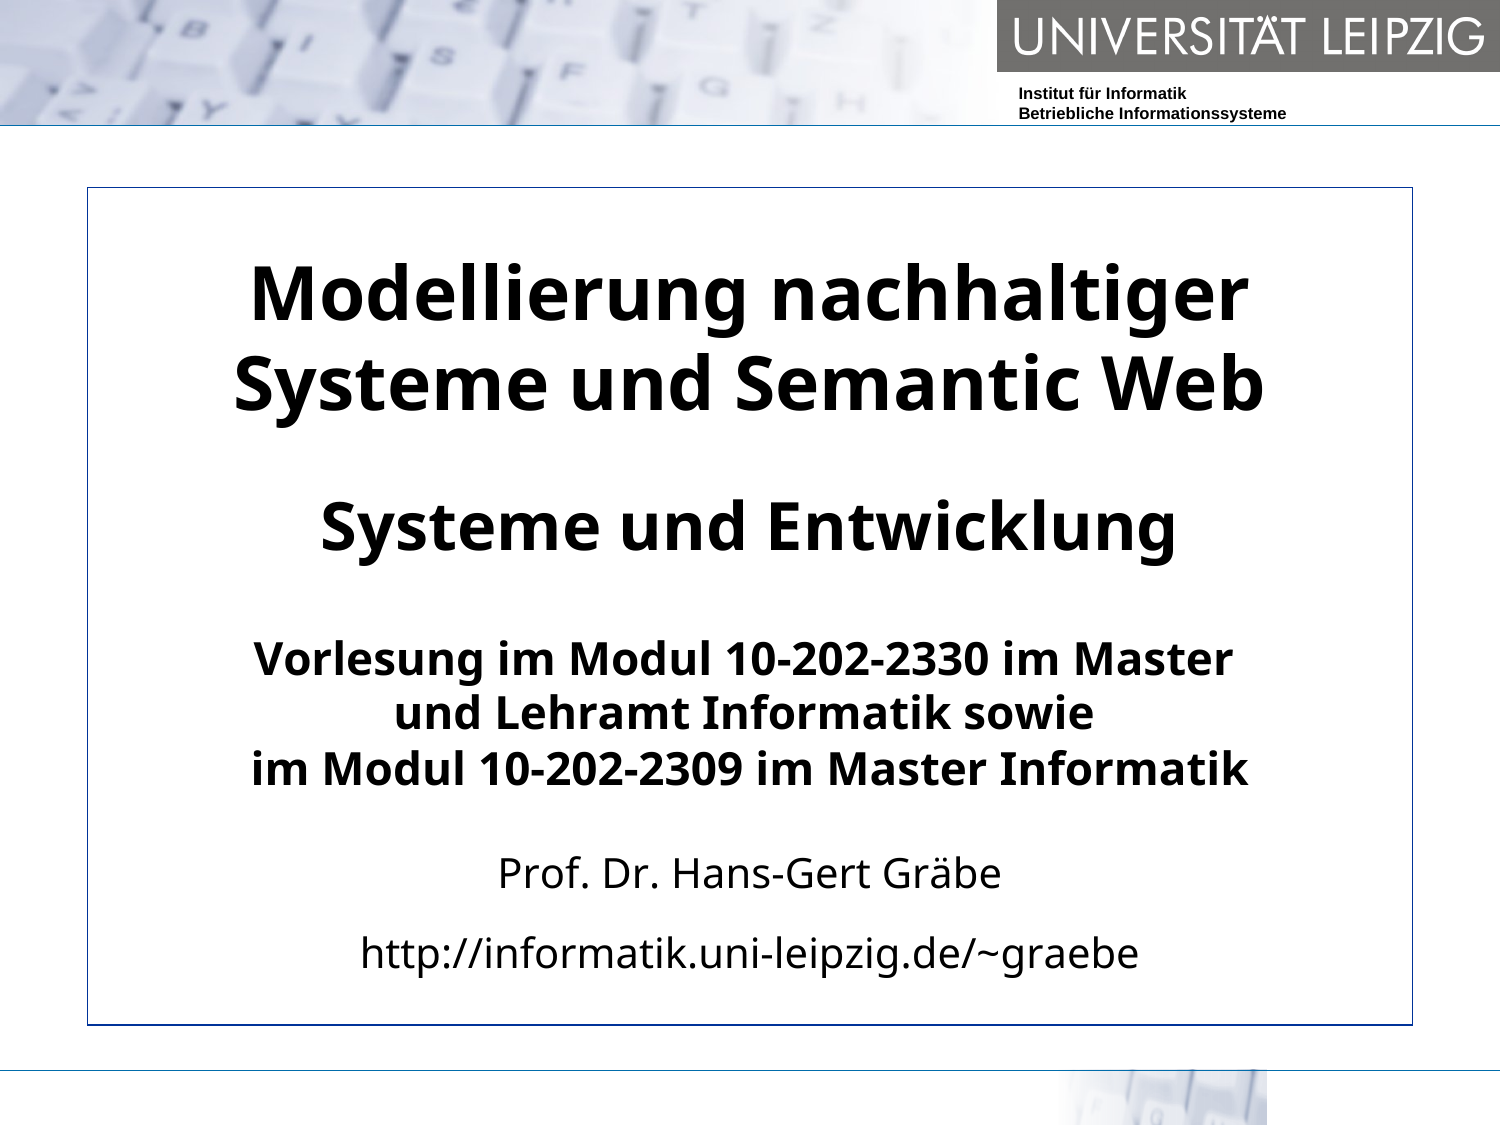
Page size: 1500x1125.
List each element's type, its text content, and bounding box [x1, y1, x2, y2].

text_box Modellierung nachhaltiger Systeme und Semantic Web Systeme und Entwicklung Vorlesung im Modul 10-202-2330 im Master und Lehramt Informatik sowie im Modul 10-202-2309 im Master Informatik Prof. Dr. Hans-Gert Gräbe http://informatik.uni-leipzig.de/~graebe [87, 187, 1413, 1026]
picture [0, 0, 1500, 125]
picture [1057, 1071, 1267, 1125]
